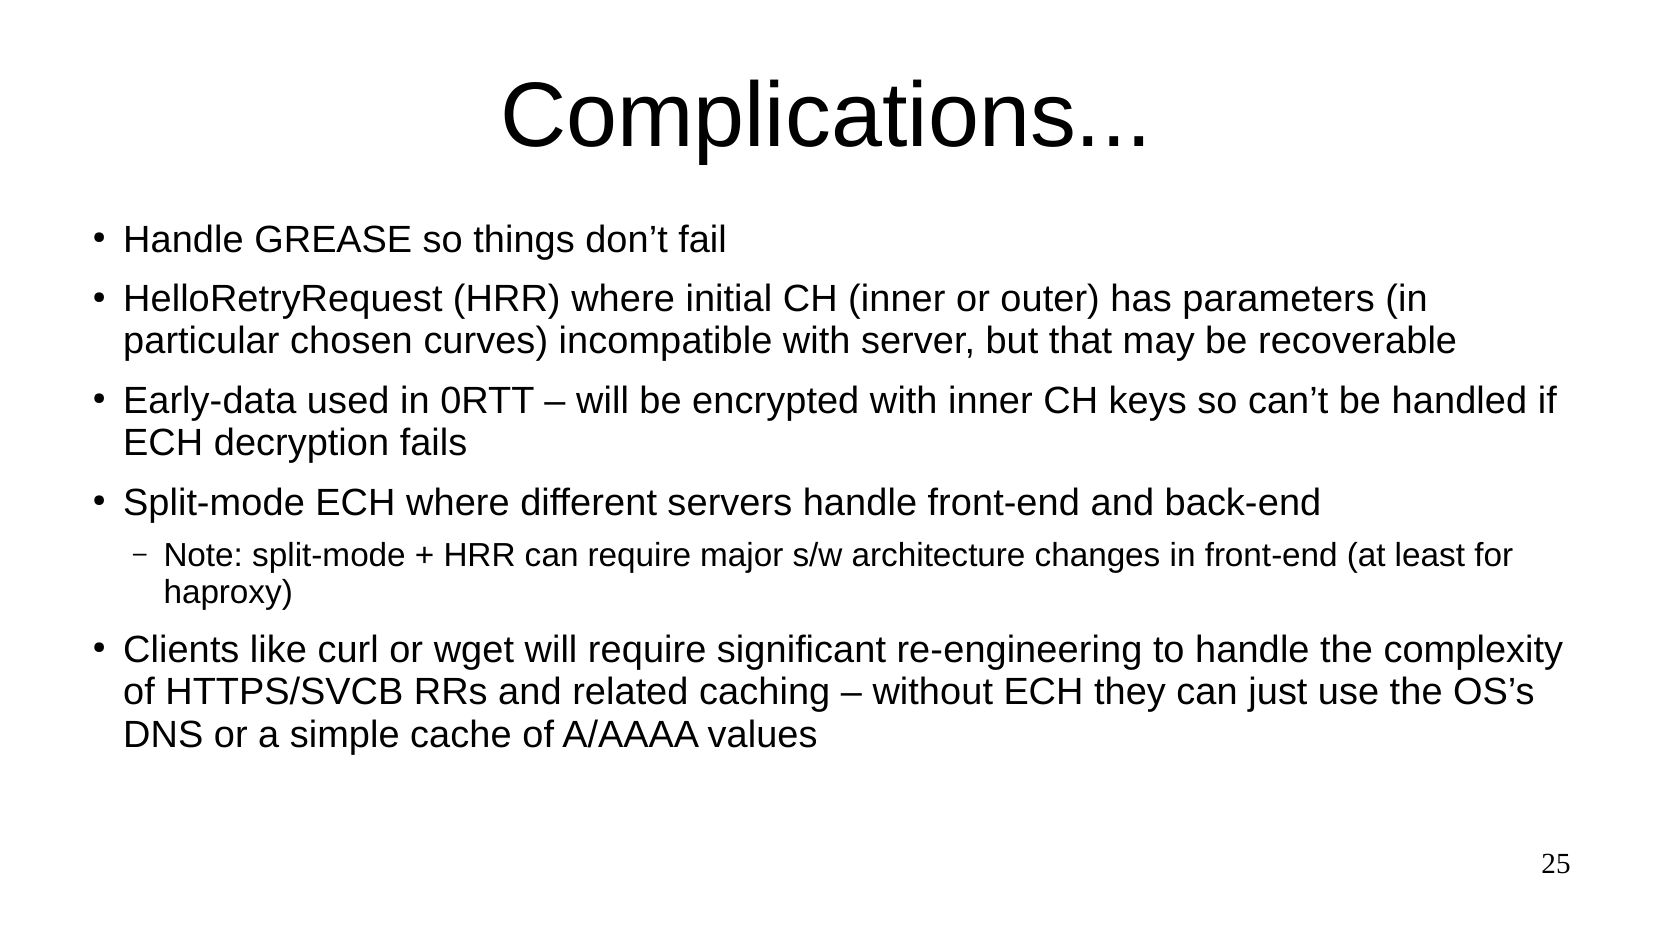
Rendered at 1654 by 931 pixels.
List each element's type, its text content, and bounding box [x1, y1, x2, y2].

list Handle GREASE so things don’t fail HelloRetryRequest (HRR) where initial CH (inner or outer) has parameters (in particular chosen curves) incompatible with server, but that may be recoverable Early-data used in 0RTT – will be encrypted with inner CH keys so can’t be handled if ECH decryption fails Split-mode ECH where different servers handle front-end and back-end Note: split-mode + HRR can require major s/w architecture changes in front-end (at least for haproxy) Clients like curl or wget will require significant re-engineering to handle the complexity of HTTPS/SVCB RRs and related caching – without ECH they can just use the OS’s DNS or a simple cache of A/AAAA values [82, 217, 1571, 758]
title Complications... [82, 37, 1571, 193]
